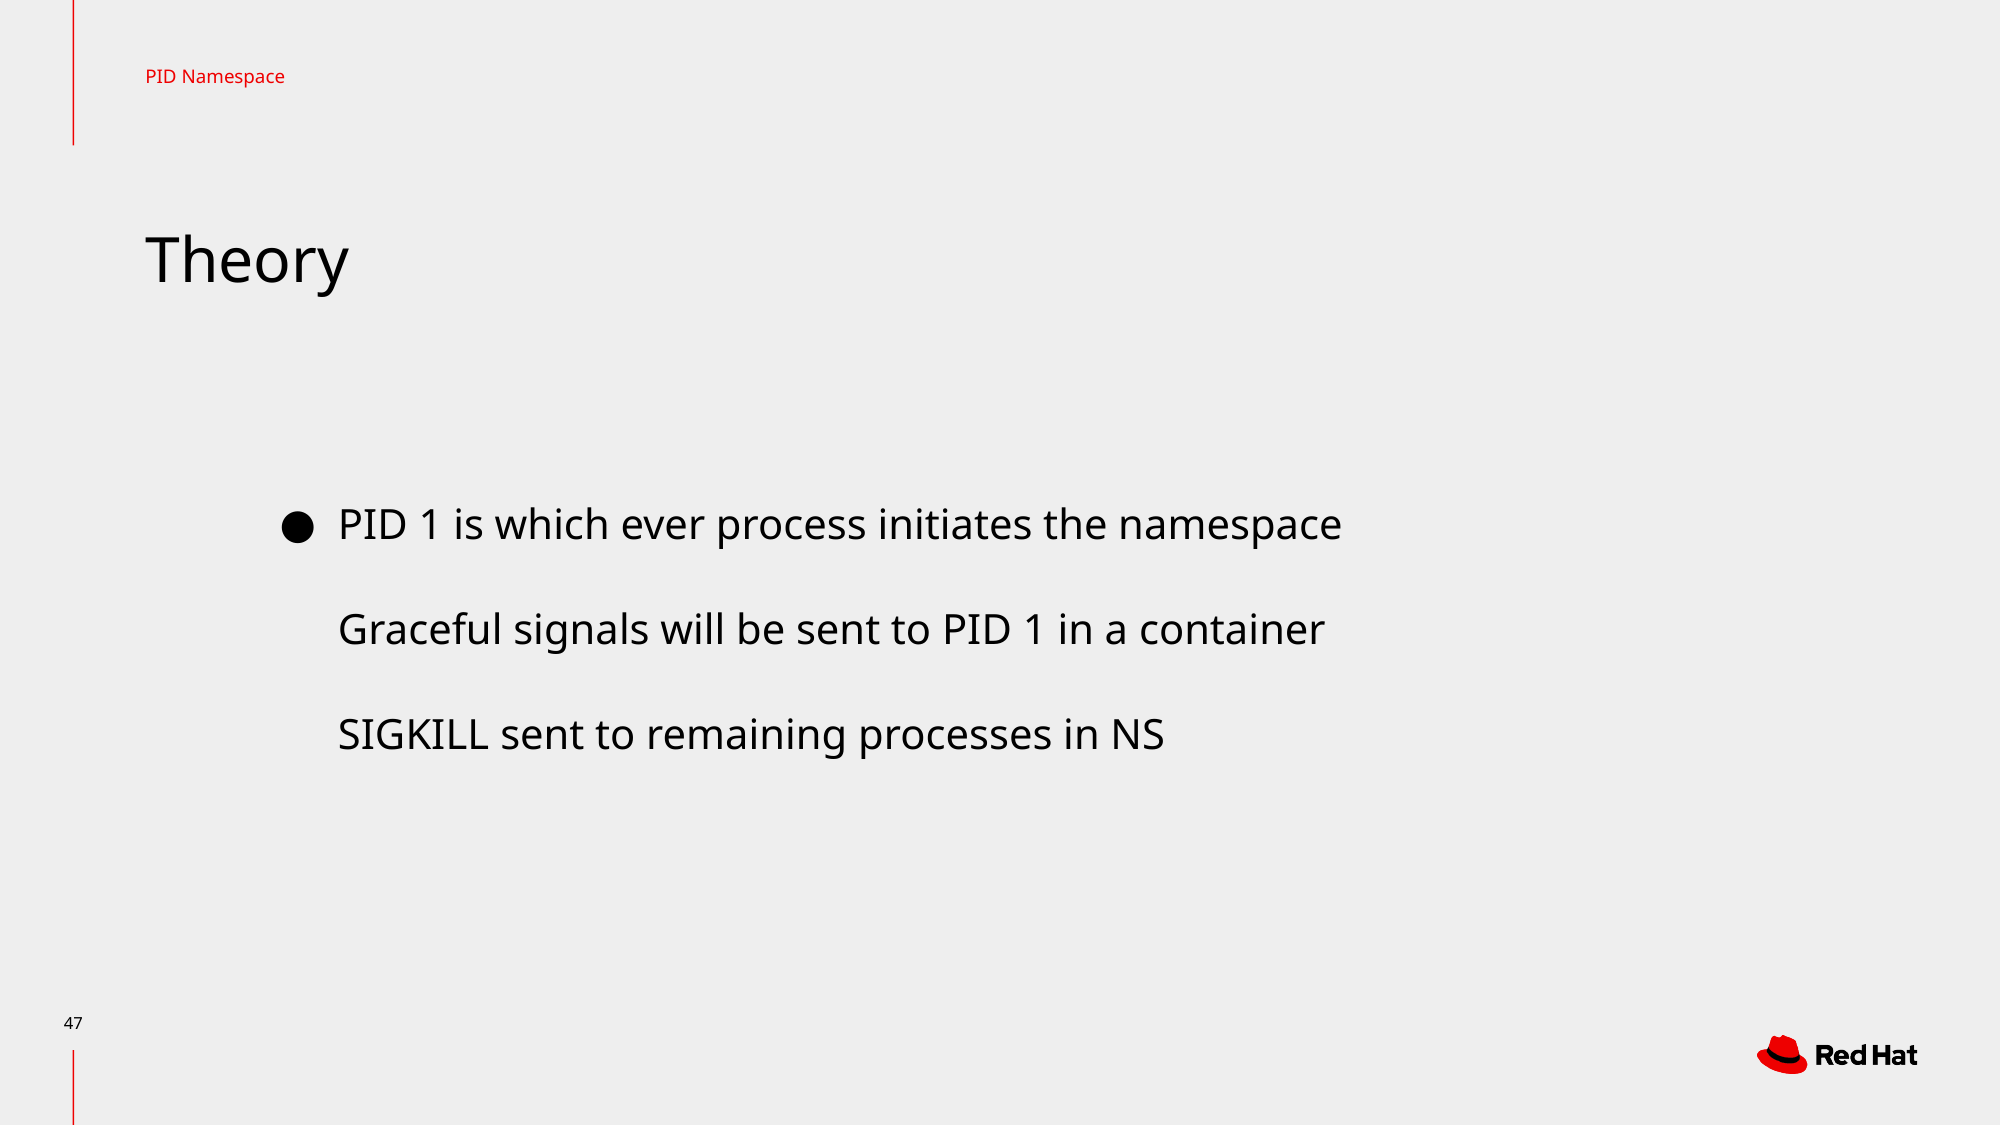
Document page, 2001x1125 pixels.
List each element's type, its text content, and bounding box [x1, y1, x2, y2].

subtitle PID Namespace [73, 9, 919, 143]
slide_number <number> [13, 1012, 134, 1036]
picture [1757, 1035, 1918, 1074]
title Theory [73, 193, 1713, 353]
title PID 1 is which ever process initiates the namespace Graceful signals will be sent to PID 1 in a container SIGKILL sent to remaining processes in NS [262, 442, 1822, 837]
